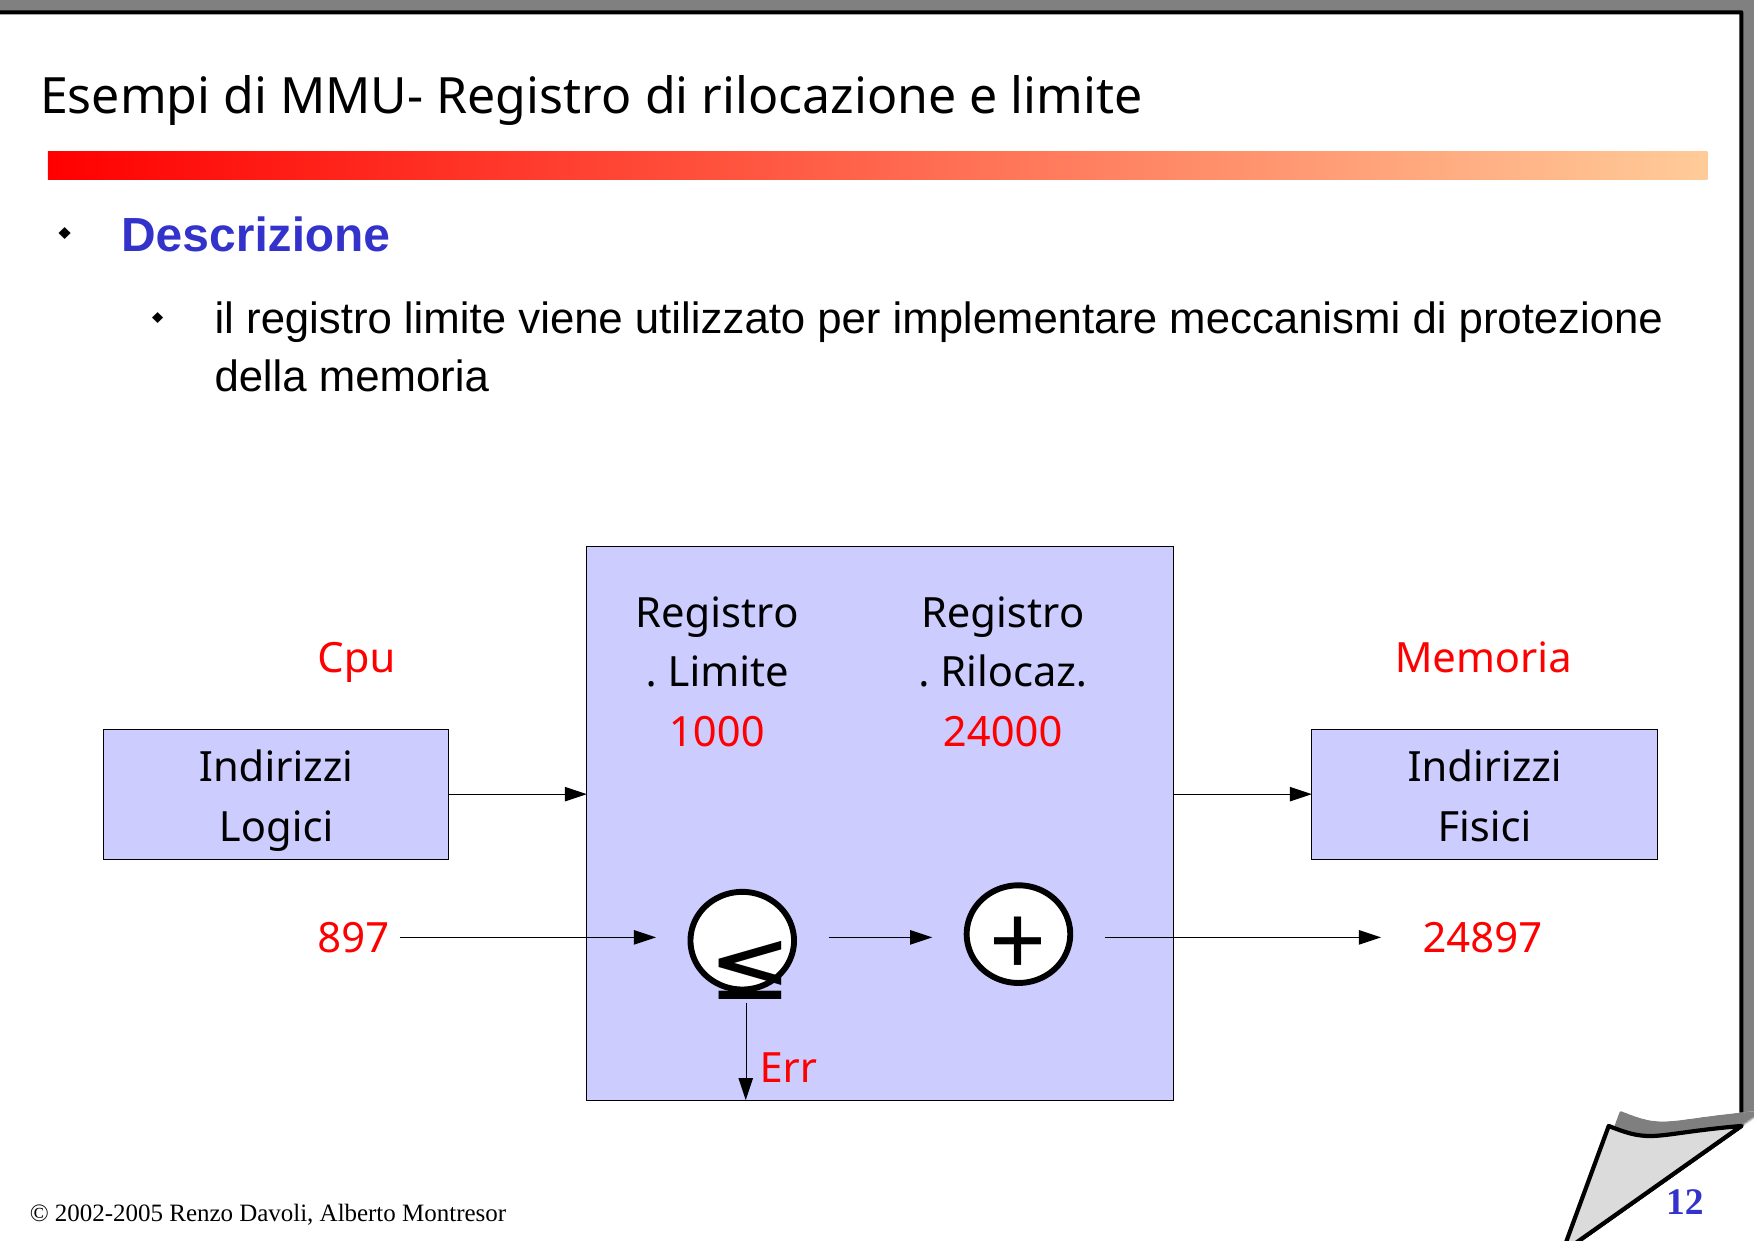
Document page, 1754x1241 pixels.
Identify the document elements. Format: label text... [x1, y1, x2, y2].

title Esempi di MMU- Registro di rilocazione e limite [40, 49, 1714, 144]
text_box Memoria [1394, 624, 1591, 689]
text_box [586, 546, 1174, 1101]
text_box 897 [317, 905, 408, 970]
text_box Cpu [317, 624, 400, 689]
text_box Registro . Limite 1000 [635, 579, 829, 778]
text_box Registro . Rilocaz. 24000 [918, 579, 1118, 778]
text_box 24897 [1422, 905, 1572, 970]
text_box + [966, 885, 1071, 983]
list Descrizione il registro limite viene utilizzato per implementare meccanismi di protezione della memoria [58, 206, 1696, 619]
text_box Err [759, 1035, 837, 1100]
text_box Indirizzi Fisici [1311, 729, 1658, 860]
text_box Indirizzi Logici [103, 729, 449, 860]
text_box ≤ [708, 885, 768, 1026]
